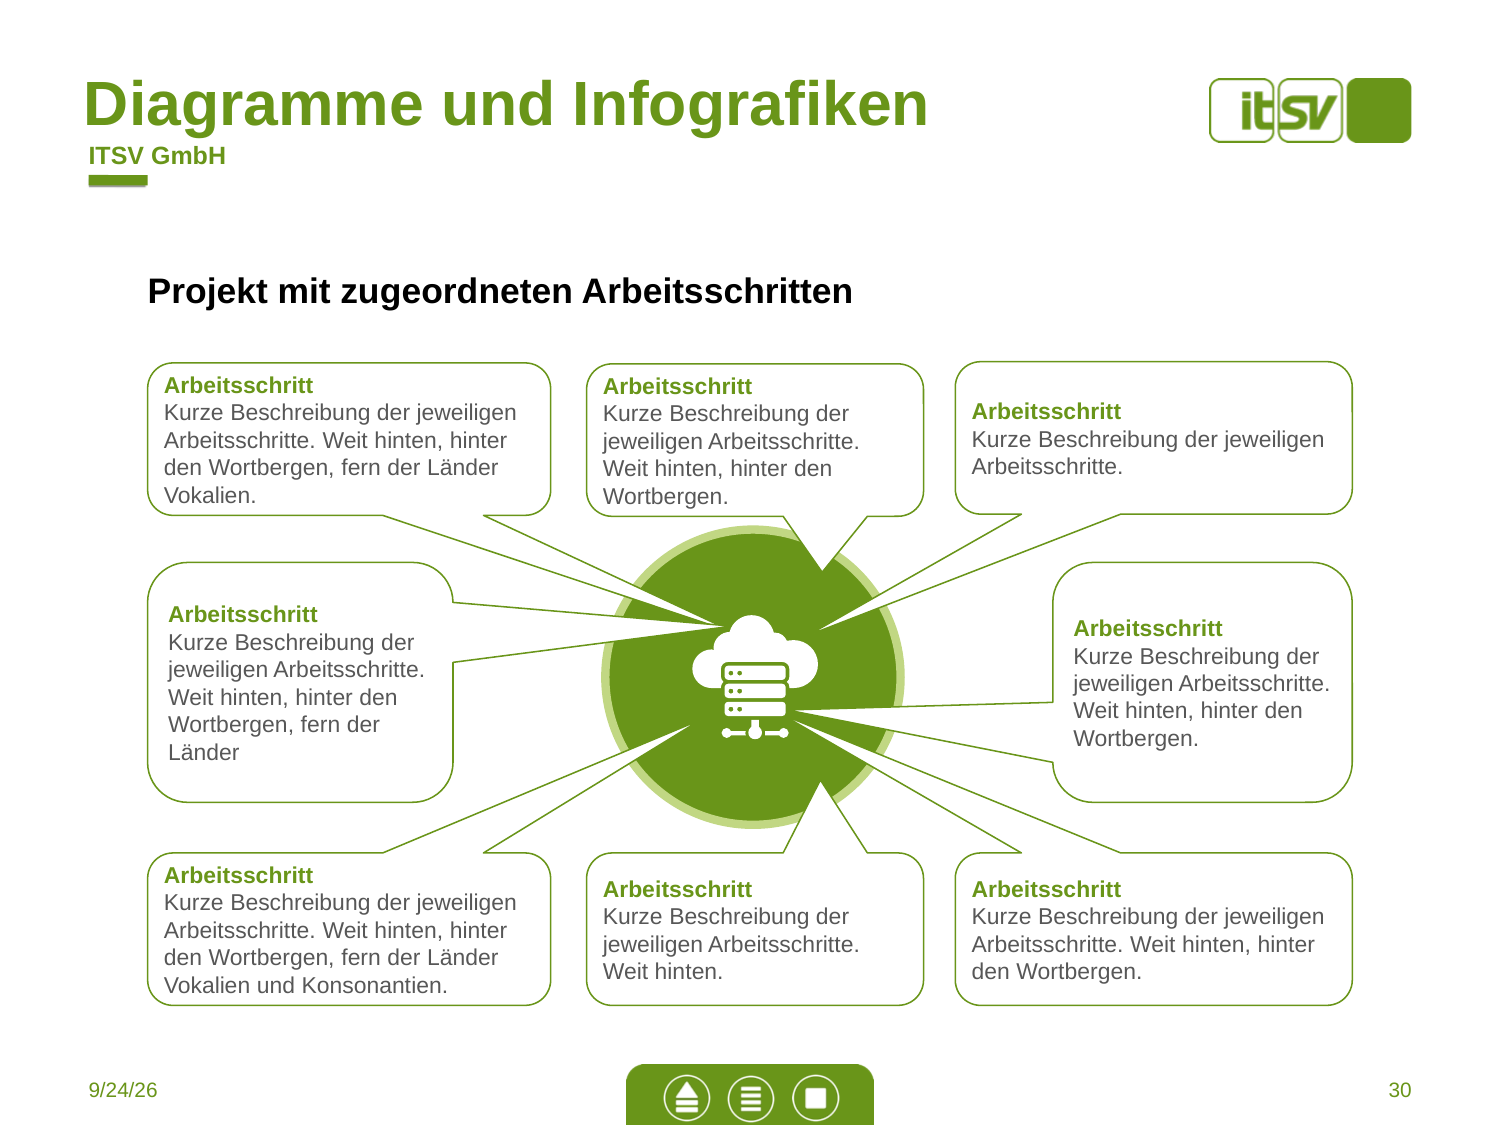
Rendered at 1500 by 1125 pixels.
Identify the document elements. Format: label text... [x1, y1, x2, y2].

text_box [605, 529, 901, 825]
subtitle Projekt mit zugeordneten Arbeitsschritten [147, 268, 1353, 312]
slide_number 2/24/20 [88, 1076, 425, 1115]
text_box Arbeitsschritt Kurze Beschreibung der jeweiligen Arbeitsschritte. Weit hinten, hinter den Wortbergen. [586, 363, 924, 573]
picture [626, 1064, 874, 1125]
picture [1209, 78, 1412, 143]
text_box Arbeitsschritt Kurze Beschreibung der jeweiligen Arbeitsschritte. Weit hinten, hinter den Wortbergen, fern der Länder Vokalien. [147, 362, 717, 624]
title Diagramme und Infografiken [83, 62, 1187, 139]
text_box Arbeitsschritt Kurze Beschreibung der jeweiligen Arbeitsschritte. [806, 361, 1353, 636]
text_box Arbeitsschritt Kurze Beschreibung der jeweiligen Arbeitsschritte. Weit hinten, hinter den Wortbergen, fern der Länder Vokalien und Konsonantien. [147, 719, 702, 1006]
text_box Arbeitsschritt Kurze Beschreibung der jeweiligen Arbeitsschritte. Weit hinten, hinter den Wortbergen, fern der Länder [147, 562, 731, 803]
text_box Arbeitsschritt Kurze Beschreibung der jeweiligen Arbeitsschritte. Weit hinten. [586, 779, 924, 1006]
text_box Arbeitsschritt Kurze Beschreibung der jeweiligen Arbeitsschritte. Weit hinten, hinter den Wortbergen. [784, 715, 1353, 1006]
text_box Arbeitsschritt Kurze Beschreibung der jeweiligen Arbeitsschritte. Weit hinten, hinter den Wortbergen. [787, 562, 1353, 803]
slide_number <number> [1382, 1076, 1412, 1115]
text_box [618, 598, 701, 623]
